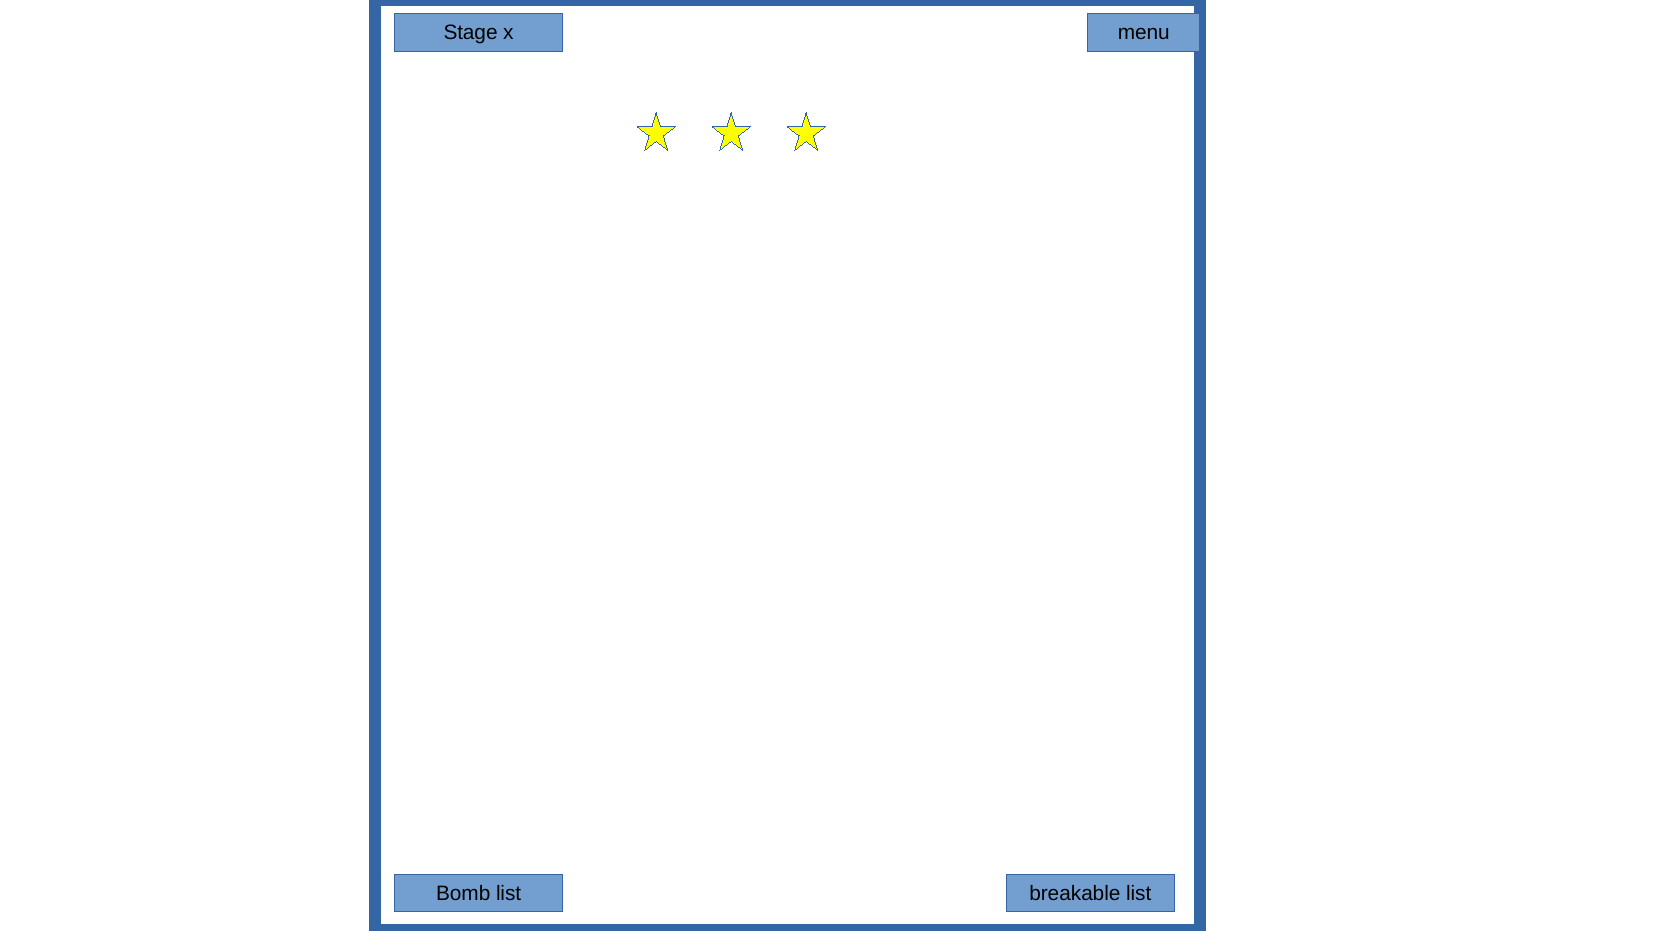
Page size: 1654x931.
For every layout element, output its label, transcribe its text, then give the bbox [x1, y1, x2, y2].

text_box menu [1087, 13, 1200, 52]
text_box [375, 0, 1201, 931]
text_box Bomb list [394, 874, 563, 912]
text_box breakable list [1006, 874, 1175, 912]
text_box Stage x [394, 13, 563, 52]
